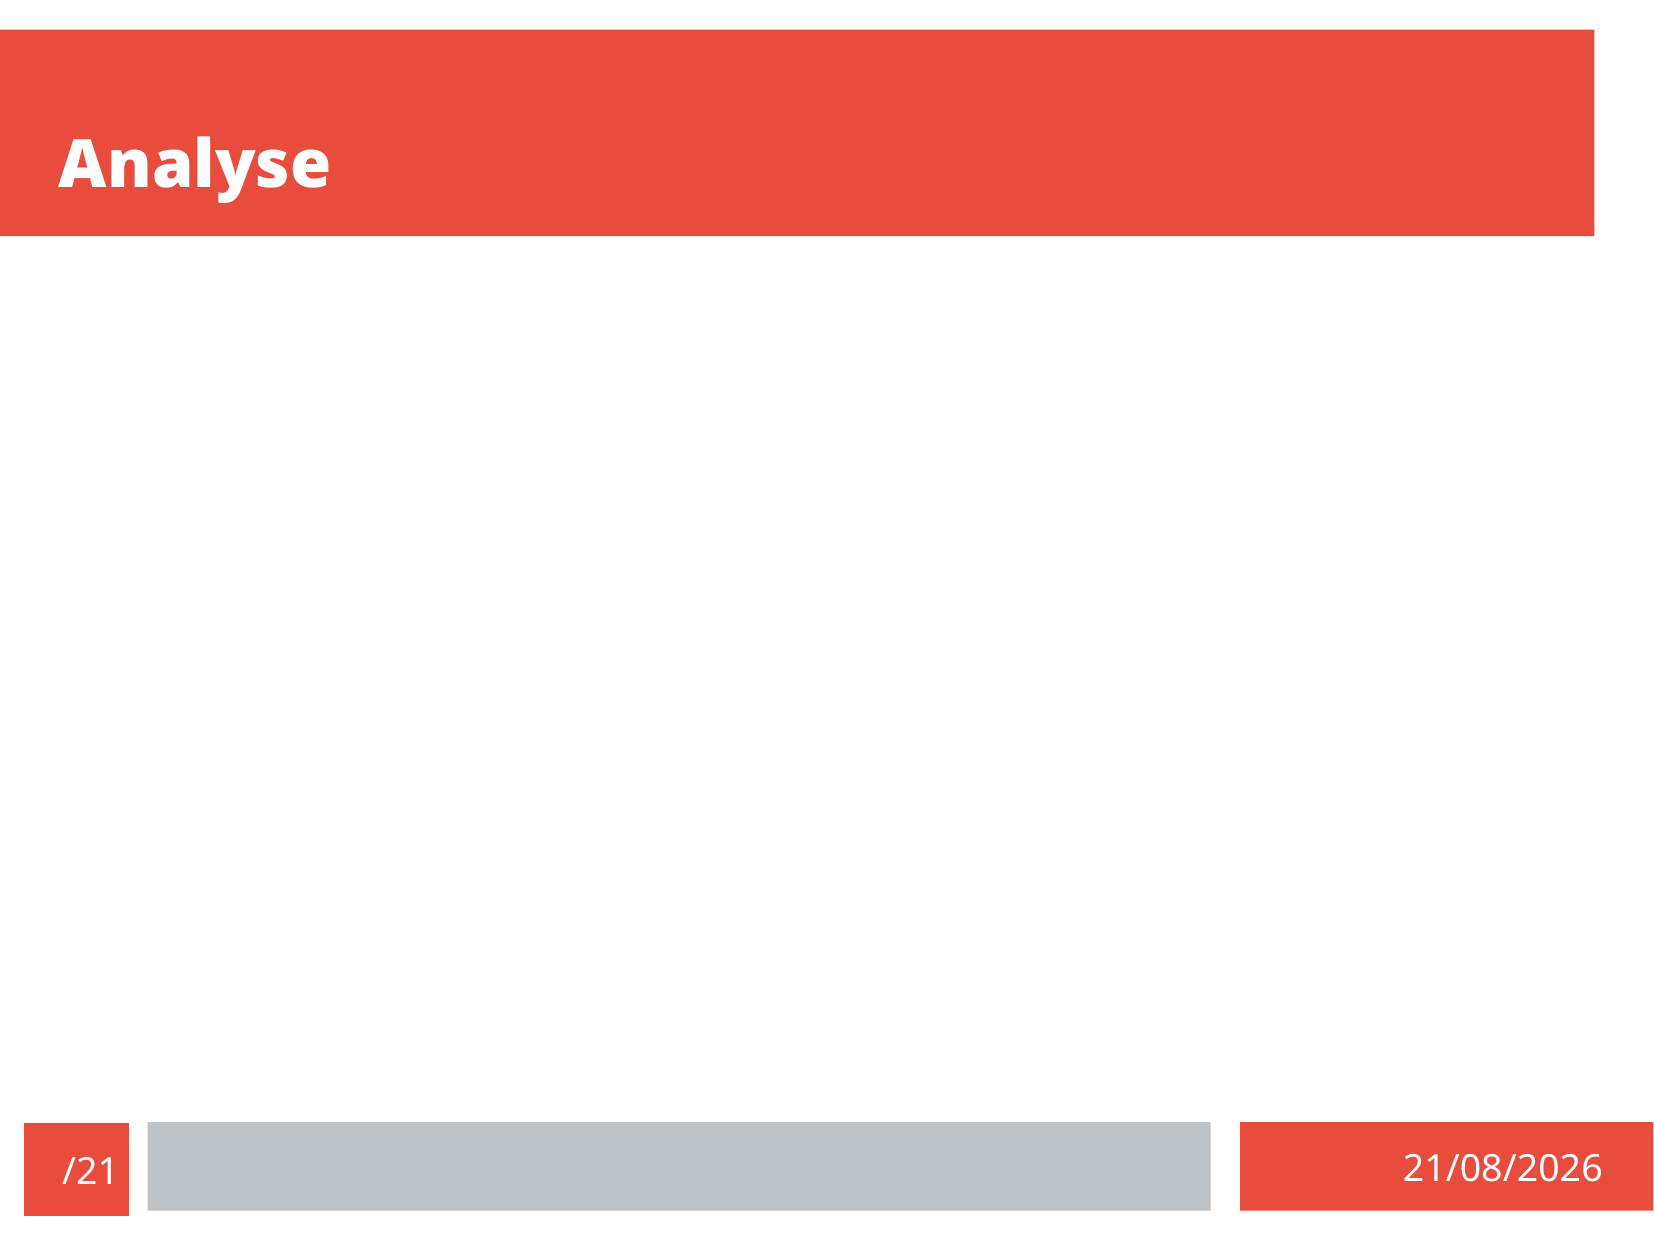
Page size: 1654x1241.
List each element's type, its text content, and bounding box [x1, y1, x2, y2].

title Analyse [59, 59, 1595, 207]
text_box 27/01/2020 [1388, 1133, 1634, 1196]
